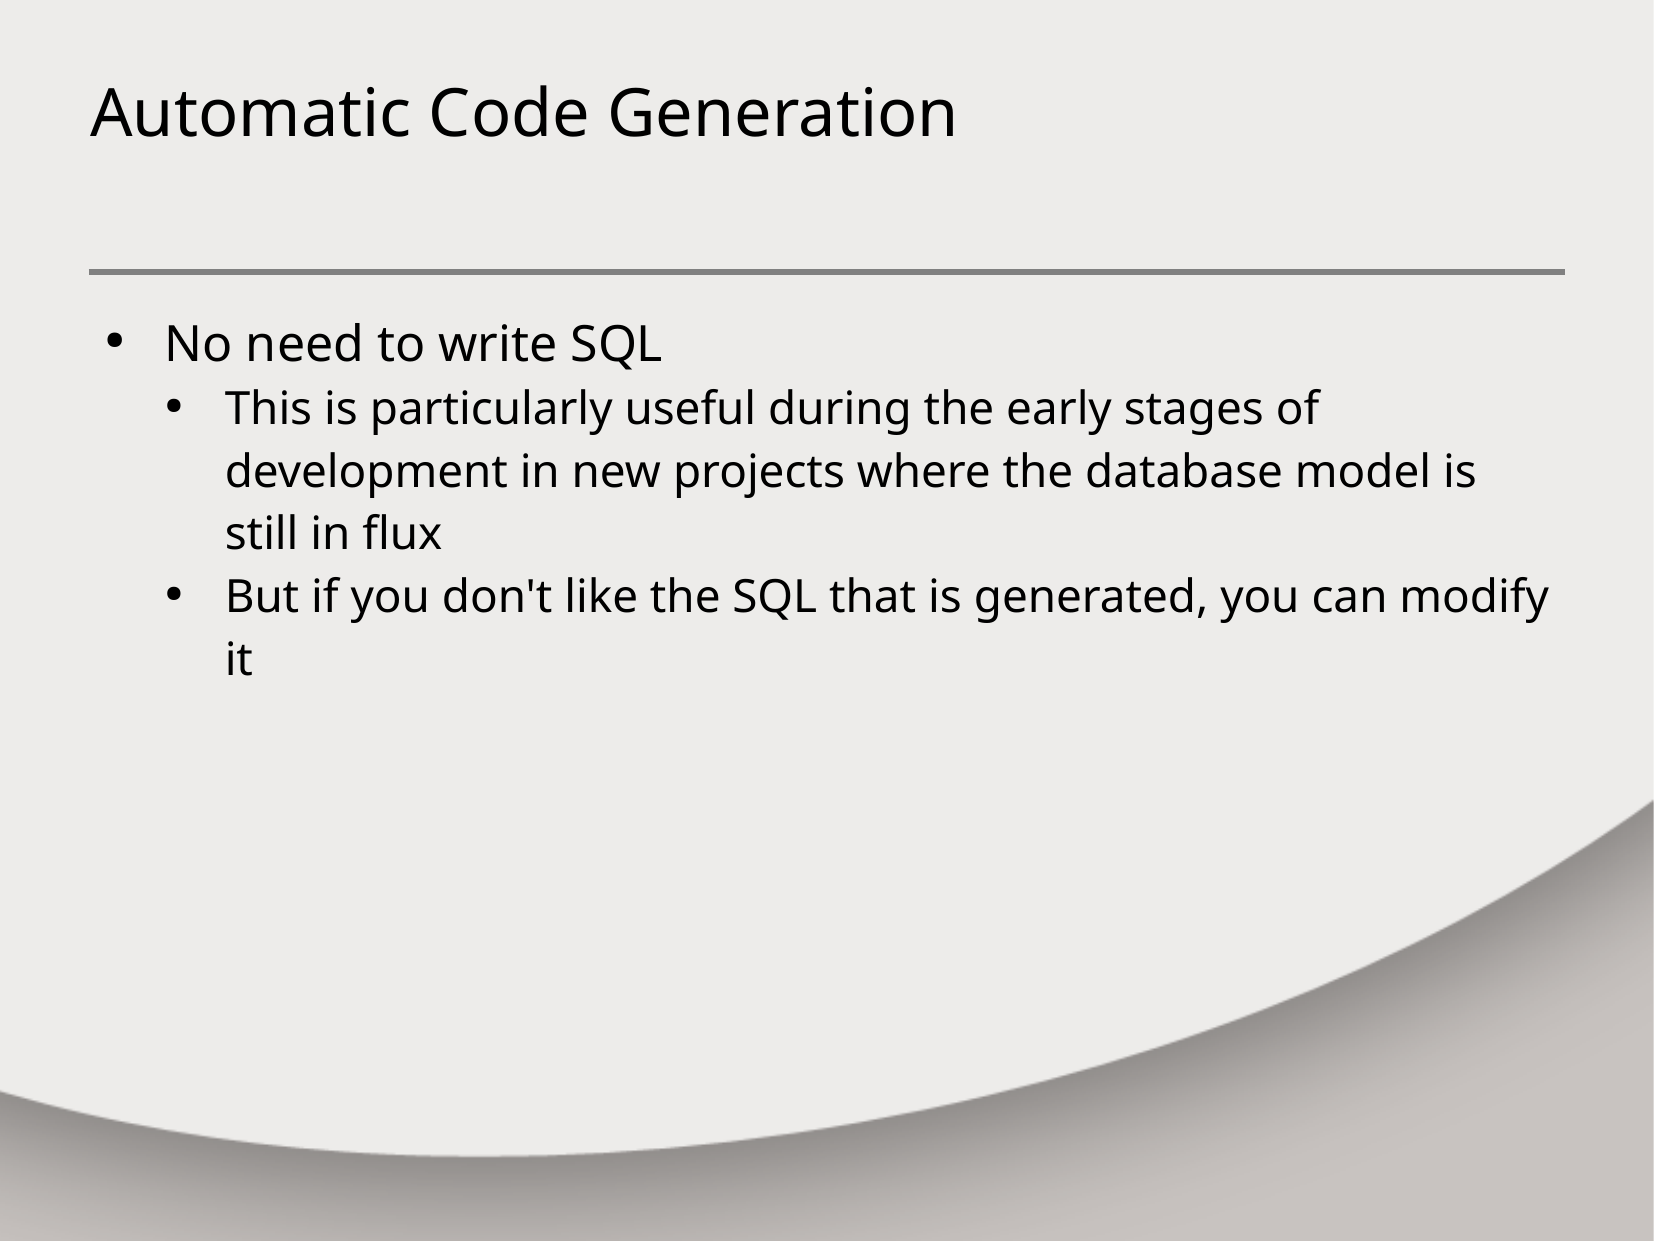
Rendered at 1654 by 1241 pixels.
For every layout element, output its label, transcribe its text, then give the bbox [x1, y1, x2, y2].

text_box No need to write SQL This is particularly useful during the early stages of development in new projects where the database model is still in flux But if you don't like the SQL that is generated, you can modify it [90, 300, 1567, 1157]
title Automatic Code Generation [90, 75, 1566, 238]
picture [0, 0, 1654, 1241]
